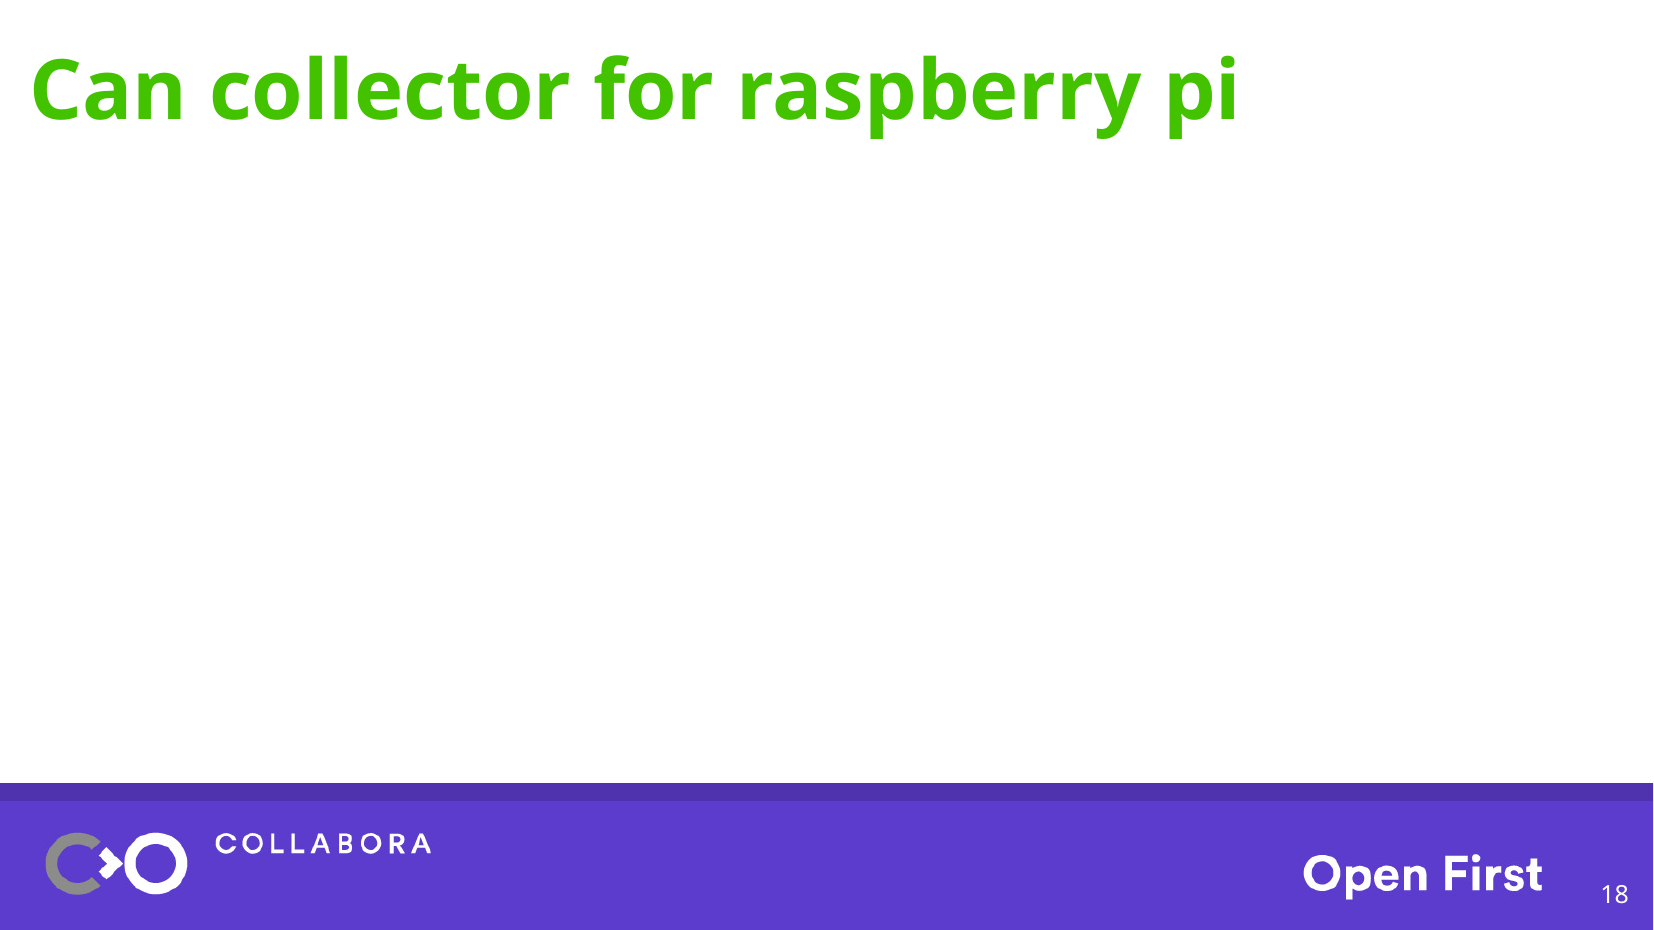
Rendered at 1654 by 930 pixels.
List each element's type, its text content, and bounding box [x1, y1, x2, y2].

title Can collector for raspberry pi [29, 28, 1602, 147]
picture [0, 0, 1654, 930]
